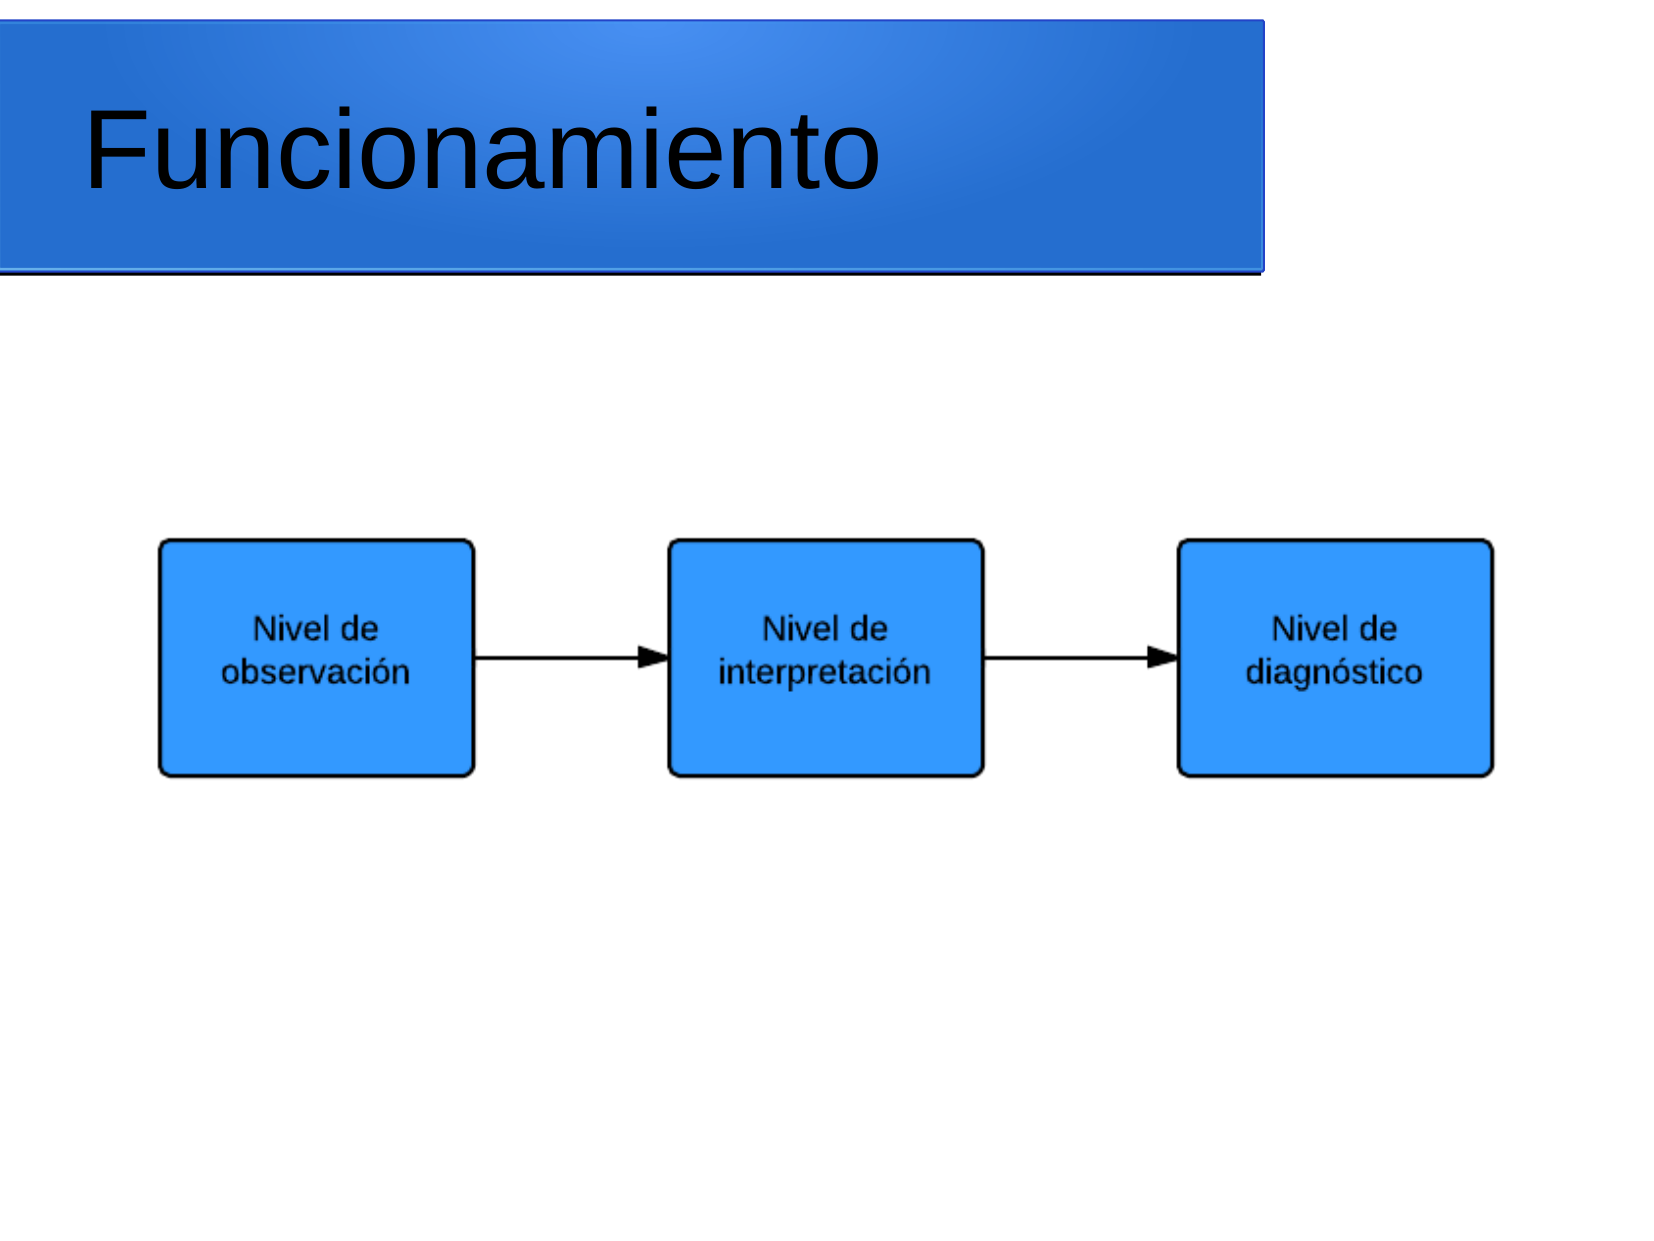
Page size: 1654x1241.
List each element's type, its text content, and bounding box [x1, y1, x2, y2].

picture [82, 462, 1571, 855]
title Funcionamiento [82, 47, 1235, 252]
